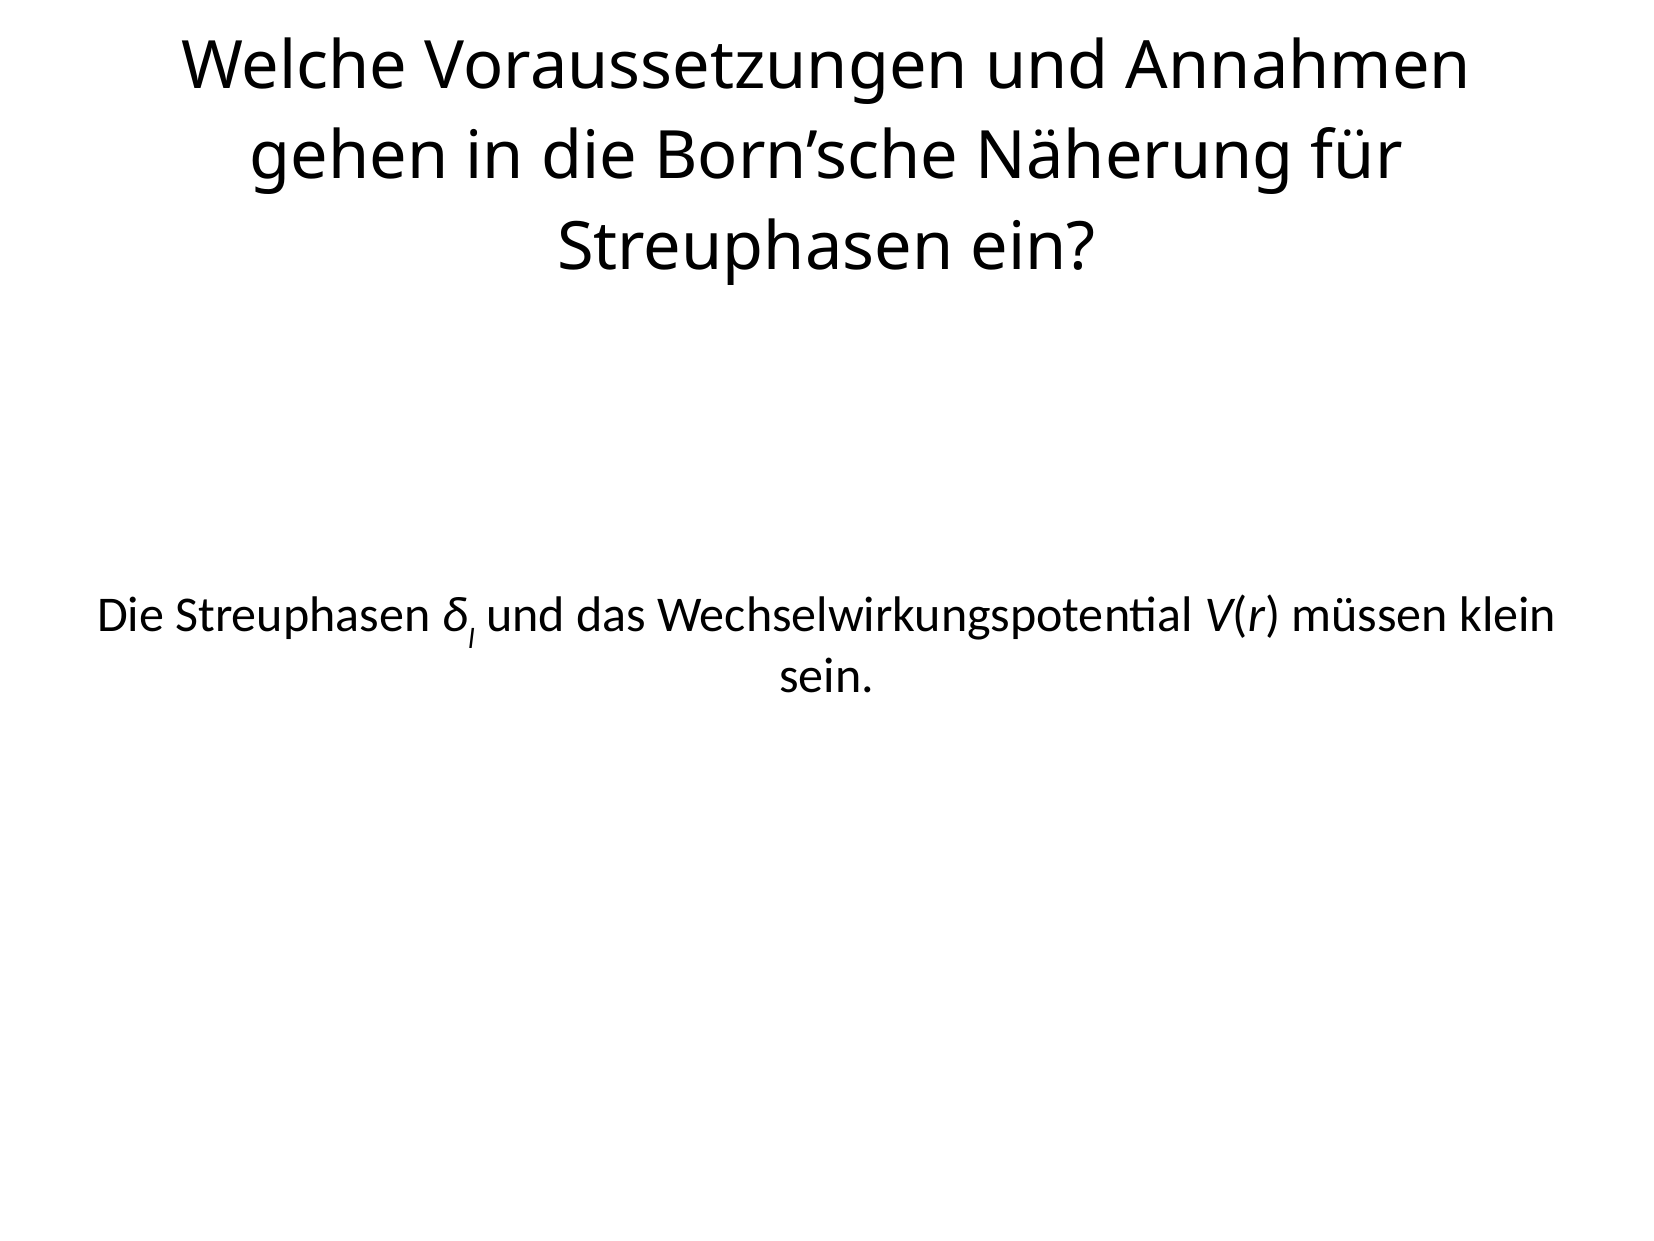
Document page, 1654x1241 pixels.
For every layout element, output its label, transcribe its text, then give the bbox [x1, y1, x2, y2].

title Welche Voraussetzungen und Annahmen gehen in die Born’sche Näherung für Streuphasen ein? [82, 49, 1571, 257]
subtitle Die Streuphasen δl und das Wechselwirkungspotential V(r) müssen klein sein. [82, 290, 1571, 1010]
